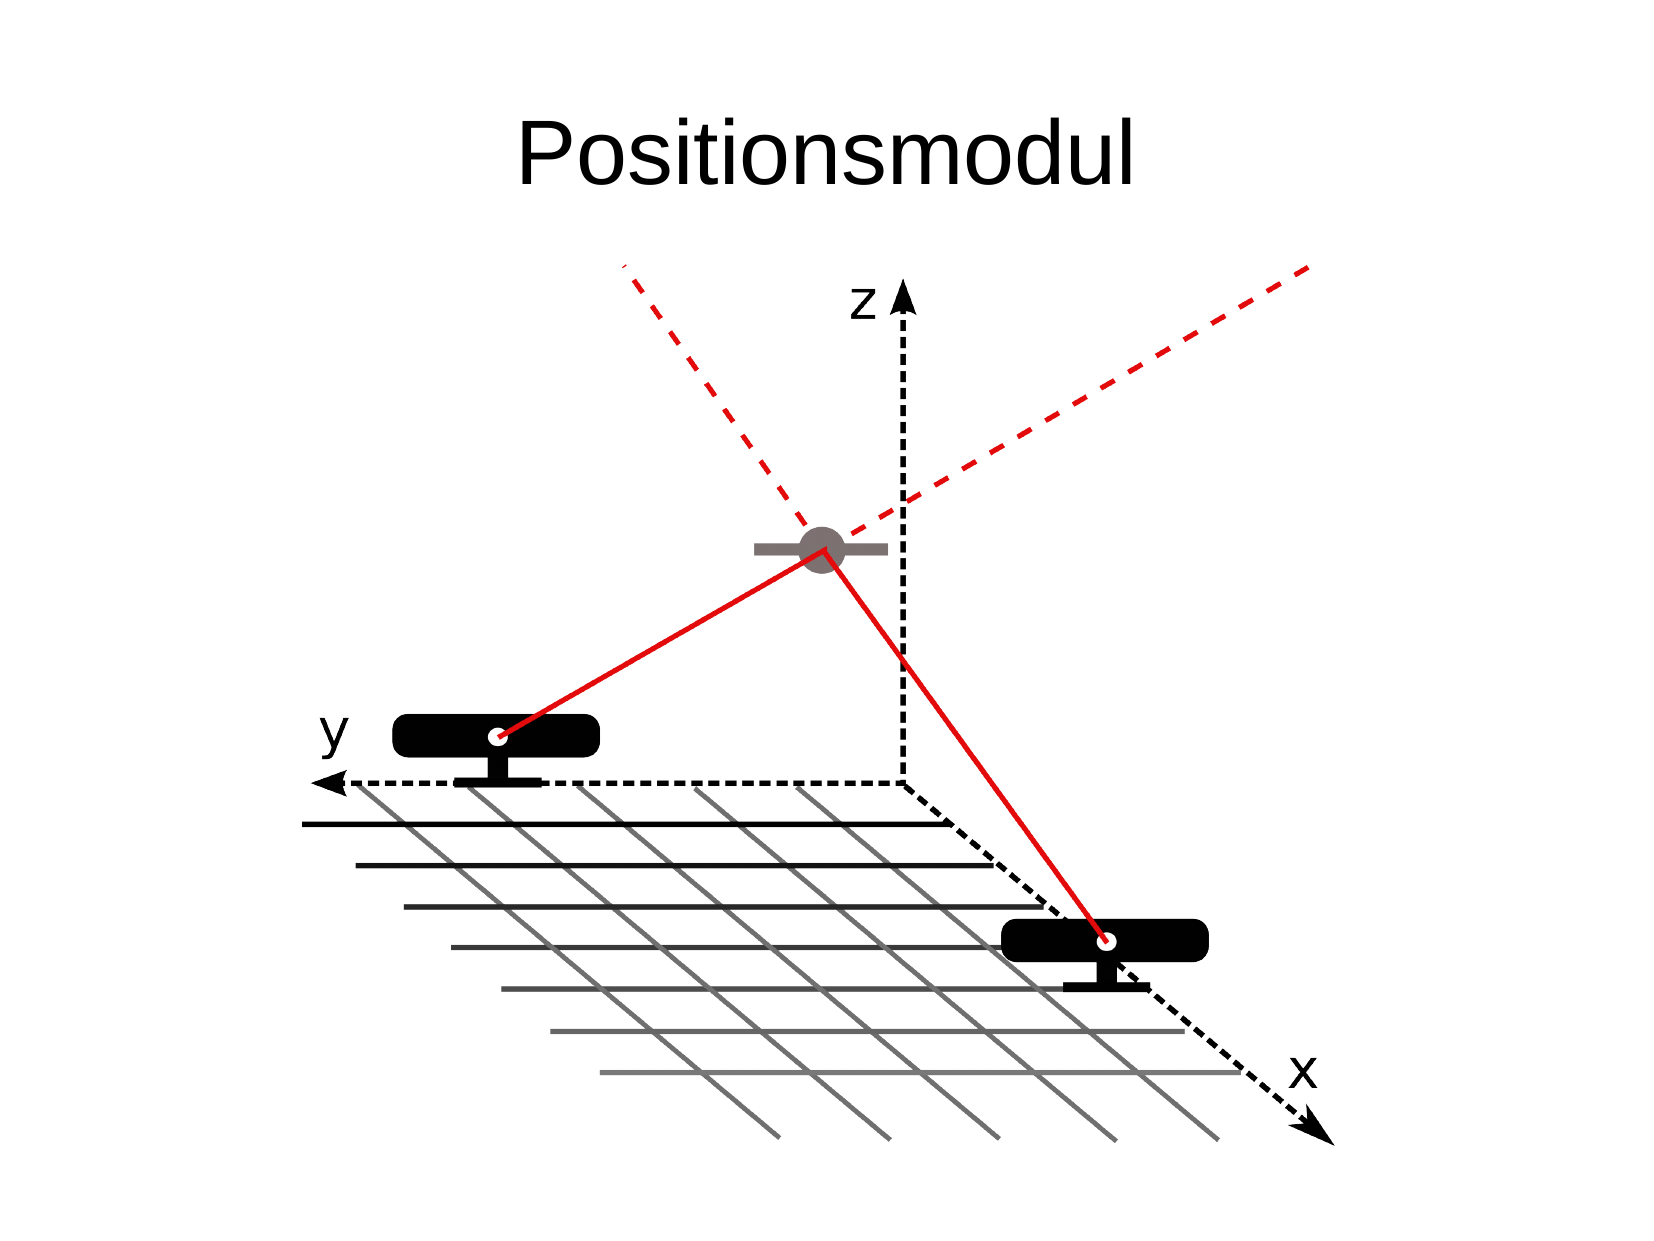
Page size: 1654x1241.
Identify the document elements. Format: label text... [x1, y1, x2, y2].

title Positionsmodul [82, 49, 1571, 257]
picture [302, 264, 1335, 1146]
